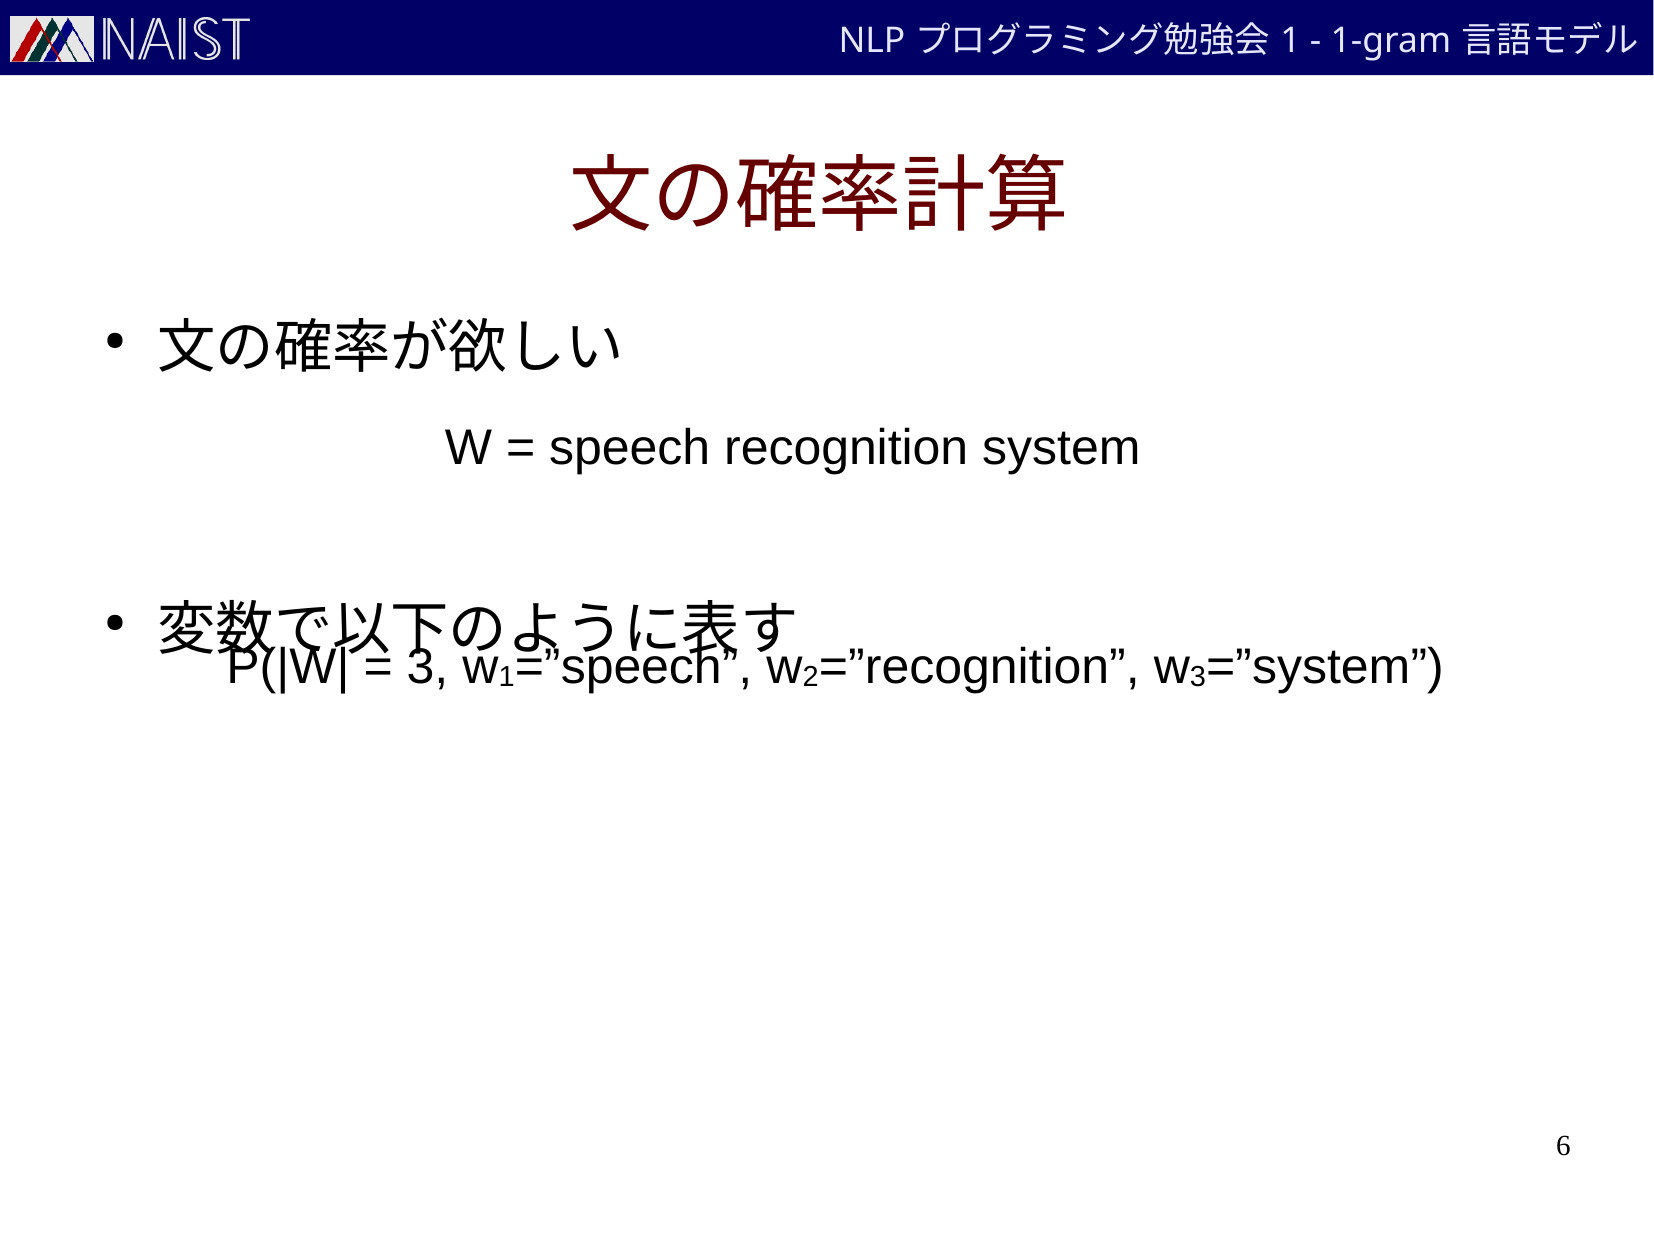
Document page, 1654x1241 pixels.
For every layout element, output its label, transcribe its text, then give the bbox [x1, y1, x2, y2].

list 文の確率が欲しい 変数で以下のように表す [86, 300, 1576, 1119]
text_box P(|W| = 3, w1=”speech”, w2=”recognition”, w3=”system”) [211, 630, 1459, 718]
picture [102, 17, 251, 60]
text_box W = speech recognition system [430, 412, 1157, 483]
title 文の確率計算 [75, 92, 1564, 285]
picture [10, 16, 94, 62]
